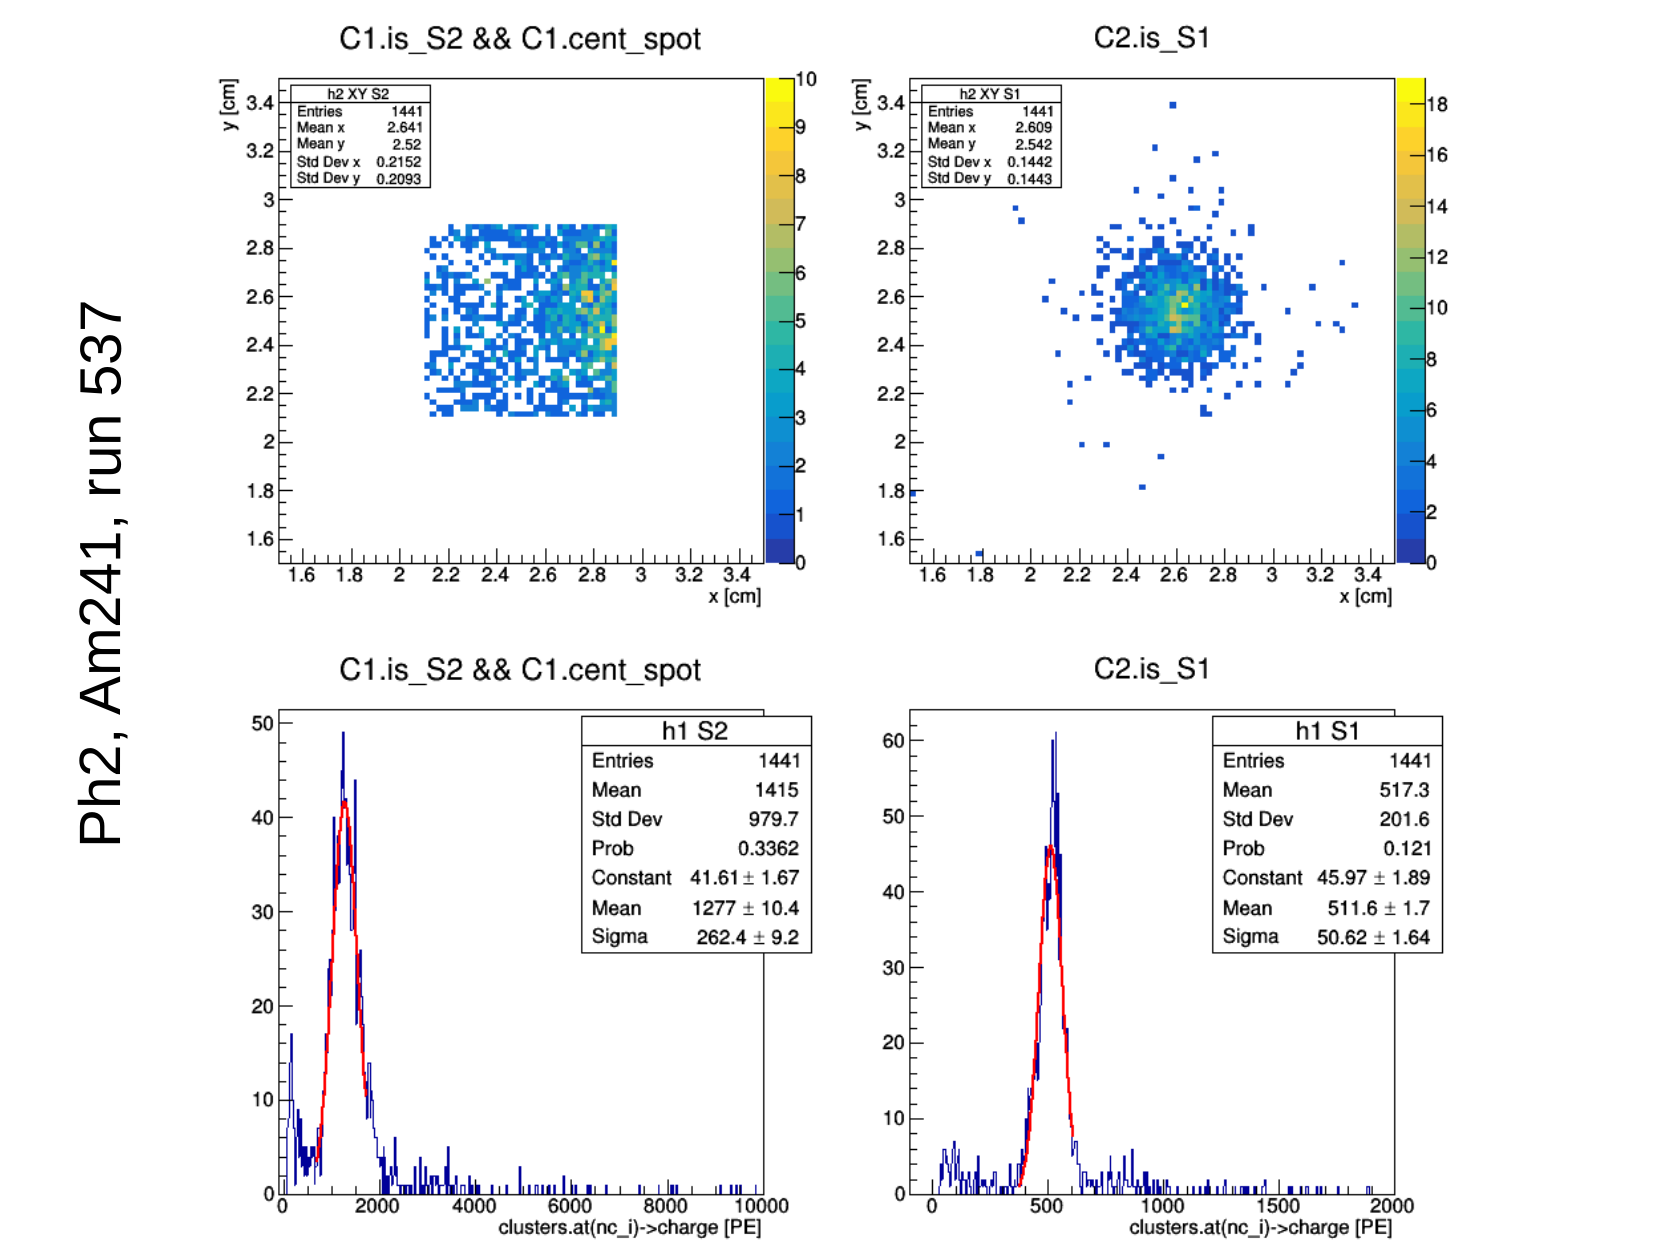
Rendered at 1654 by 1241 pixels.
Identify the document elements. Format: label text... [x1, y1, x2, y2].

text_box Ph2, Am241, run 537 [59, 233, 196, 916]
picture [212, 9, 1454, 1241]
